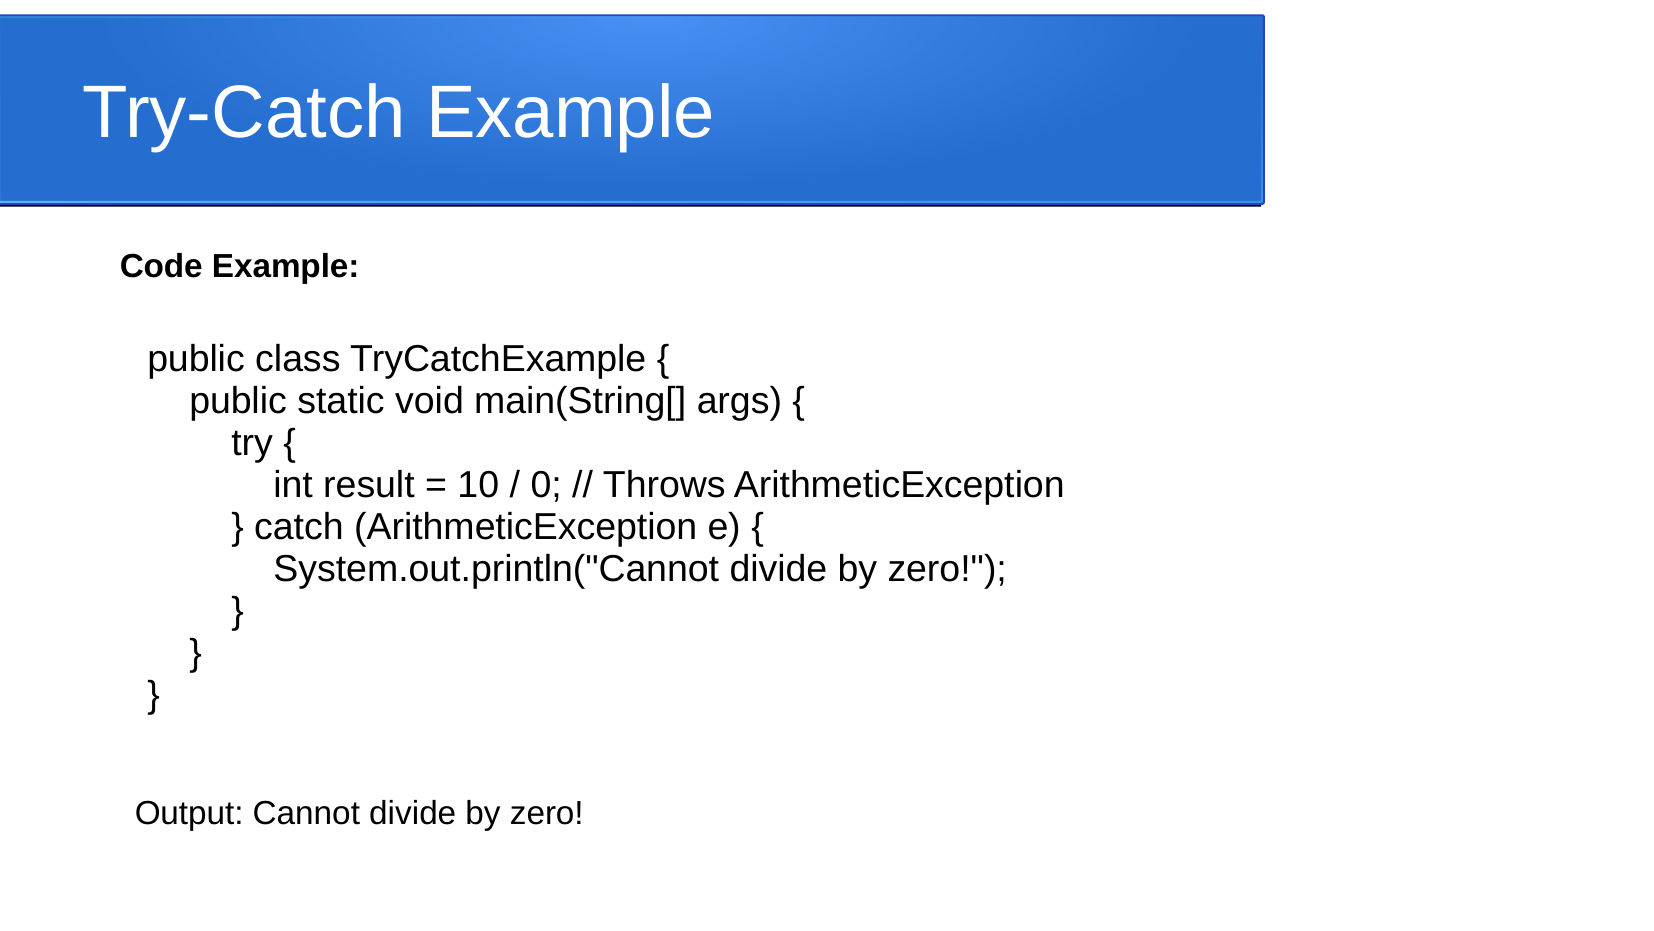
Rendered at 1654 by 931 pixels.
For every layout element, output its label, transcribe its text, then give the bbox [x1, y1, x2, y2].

title Try-Catch Example [82, 35, 1235, 189]
text_box public class TryCatchExample { public static void main(String[] args) { try { int result = 10 / 0; // Throws ArithmeticException } catch (ArithmeticException e) { System.out.println("Cannot divide by zero!"); } } } [132, 330, 1081, 723]
text_box Code Example: [105, 240, 457, 294]
text_box Output: Cannot divide by zero! [120, 786, 691, 839]
